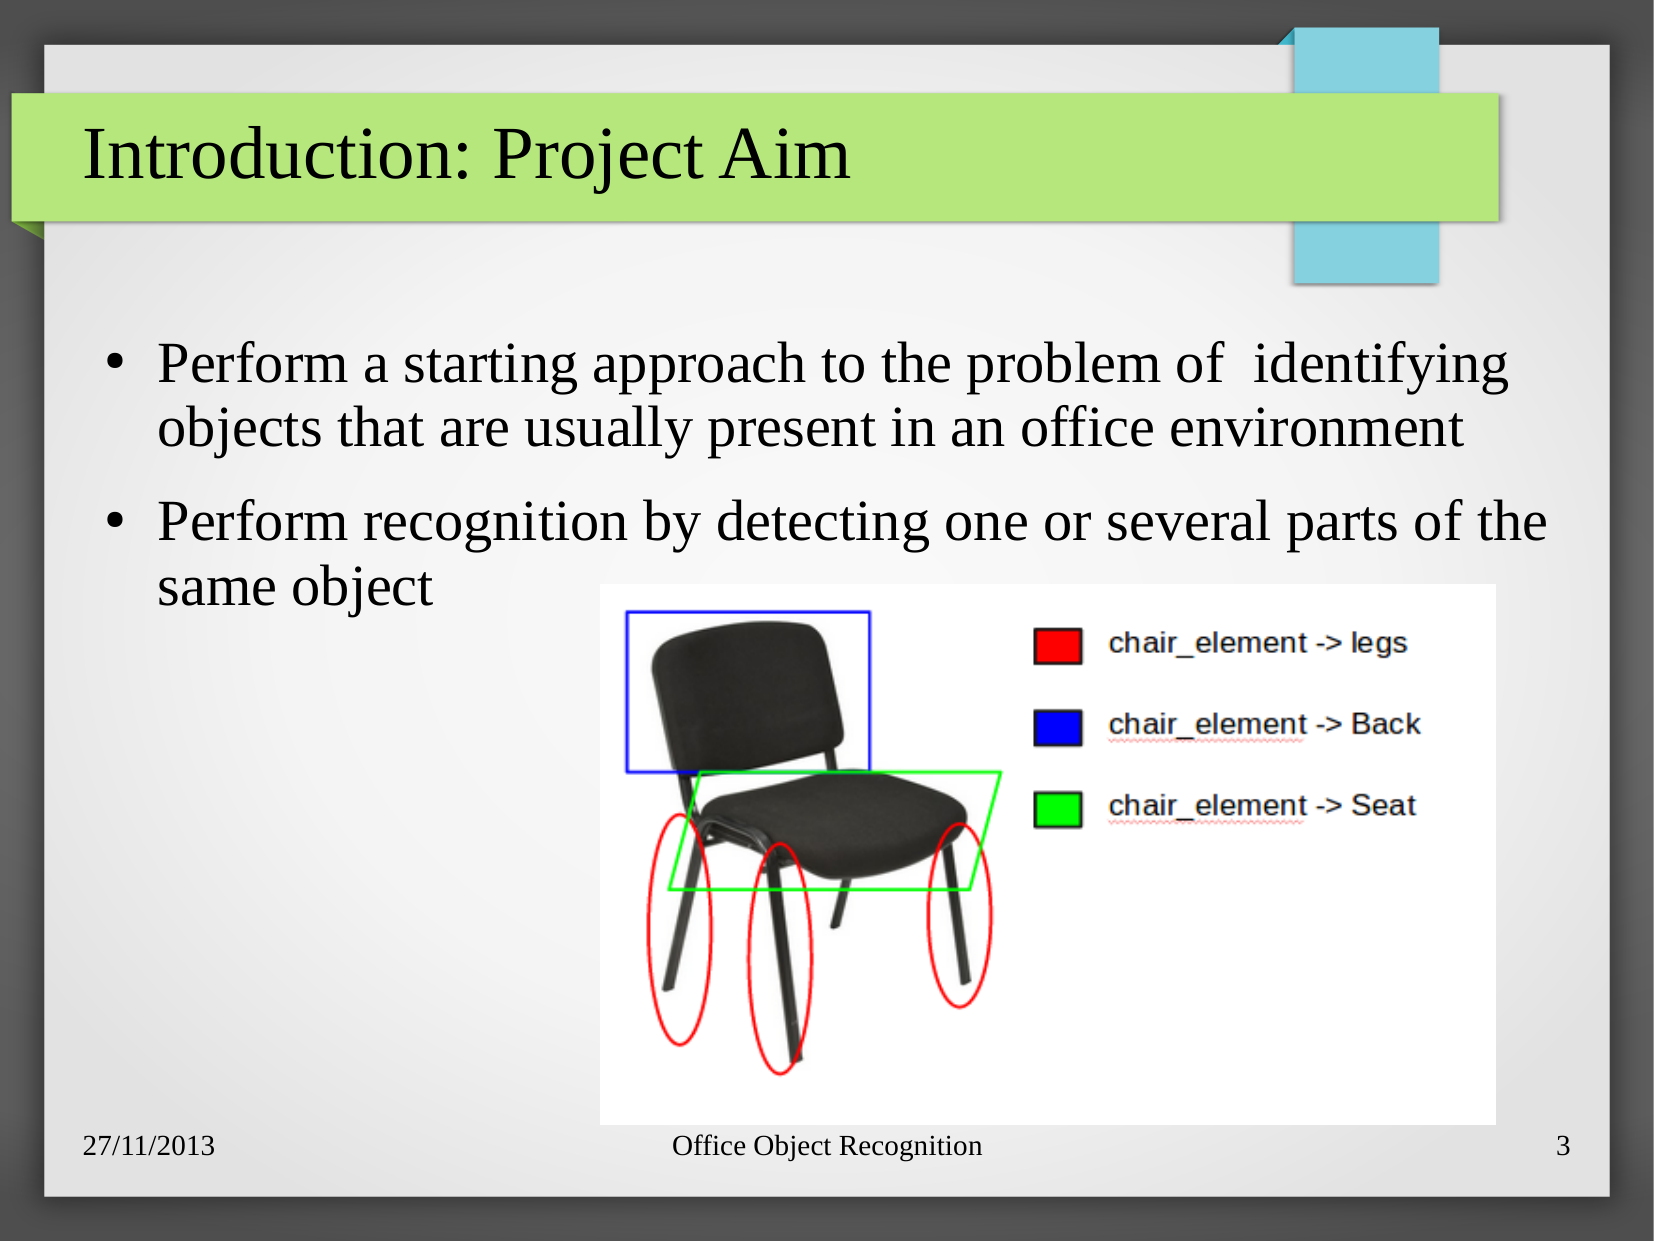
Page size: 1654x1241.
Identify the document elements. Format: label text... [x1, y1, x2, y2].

list Perform a starting approach to the problem of identifying objects that are usually present in an office environment Perform recognition by detecting one or several parts of the same object [86, 330, 1576, 1050]
title Introduction: Project Aim [82, 94, 1264, 213]
picture [0, 0, 1654, 1241]
